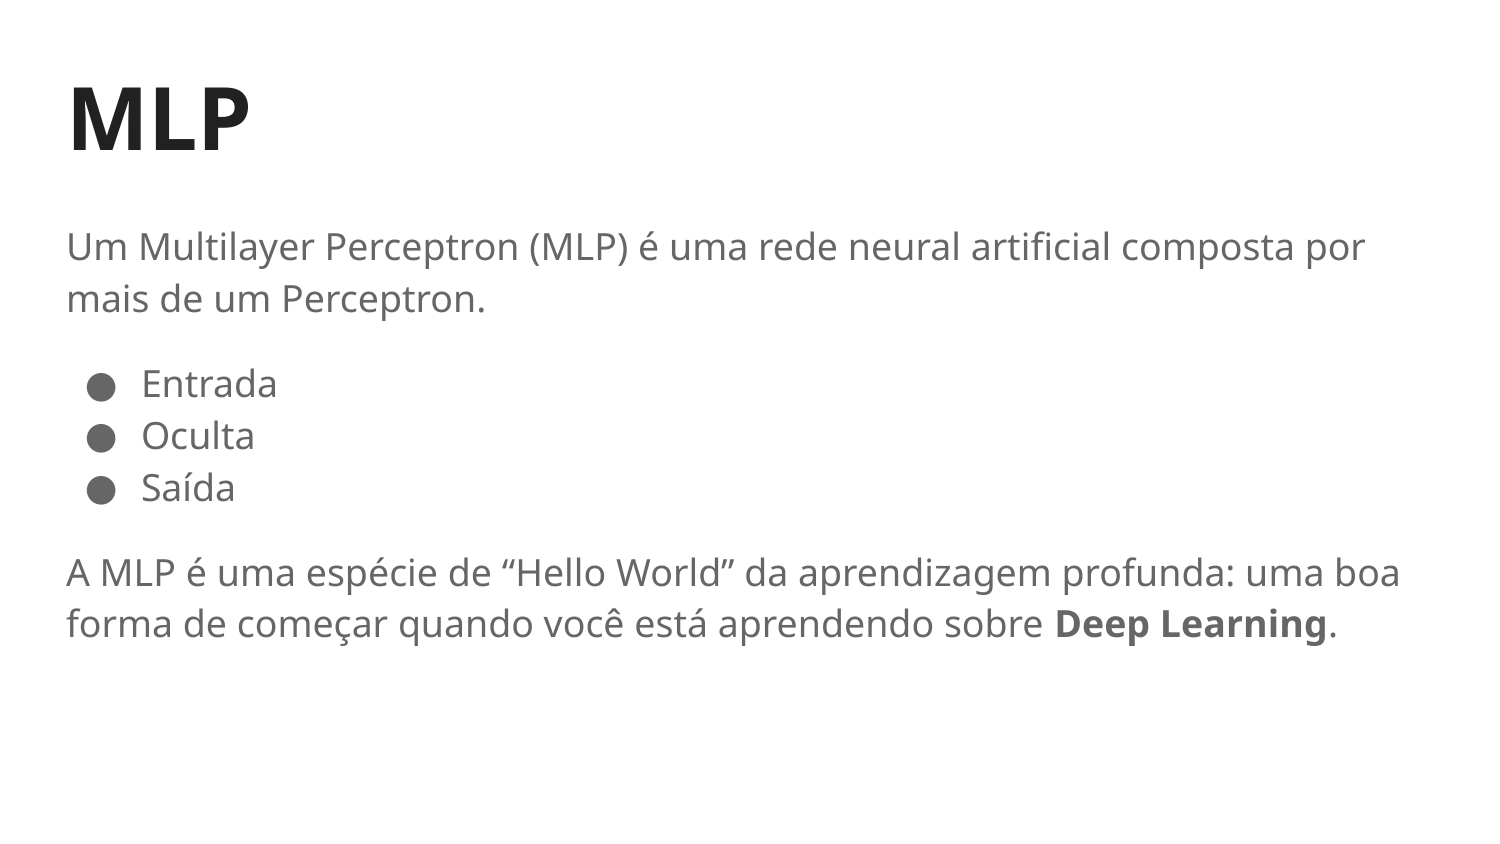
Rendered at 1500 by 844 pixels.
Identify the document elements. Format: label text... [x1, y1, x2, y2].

title MLP [51, 48, 1449, 180]
list Um Multilayer Perceptron (MLP) é uma rede neural artificial composta por mais de um Perceptron. Entrada Oculta Saída A MLP é uma espécie de “Hello World” da aprendizagem profunda: uma boa forma de começar quando você está aprendendo sobre Deep Learning. [51, 201, 1449, 750]
